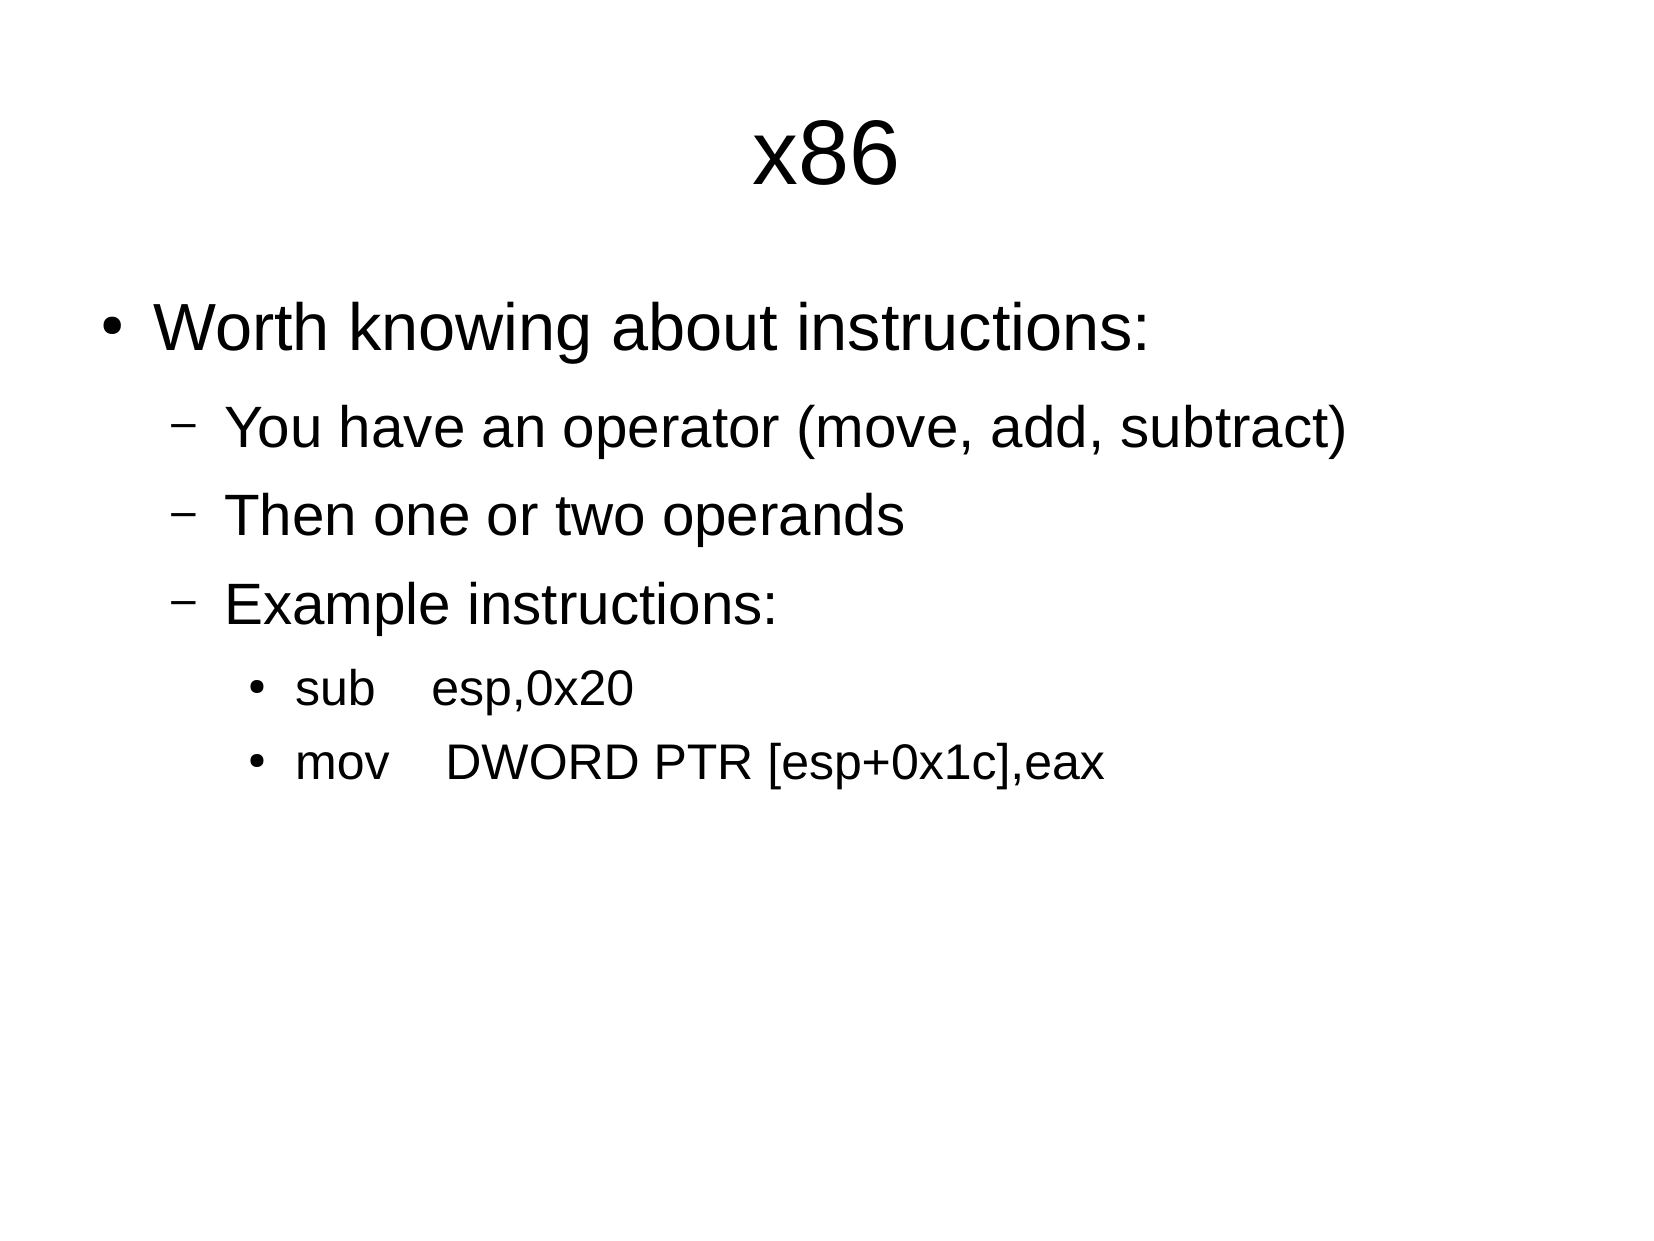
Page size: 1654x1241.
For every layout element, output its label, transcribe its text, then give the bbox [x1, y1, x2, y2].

list Worth knowing about instructions: You have an operator (move, add, subtract) Then one or two operands Example instructions: sub esp,0x20 mov DWORD PTR [esp+0x1c],eax [82, 290, 1571, 1010]
title x86 [82, 49, 1571, 257]
